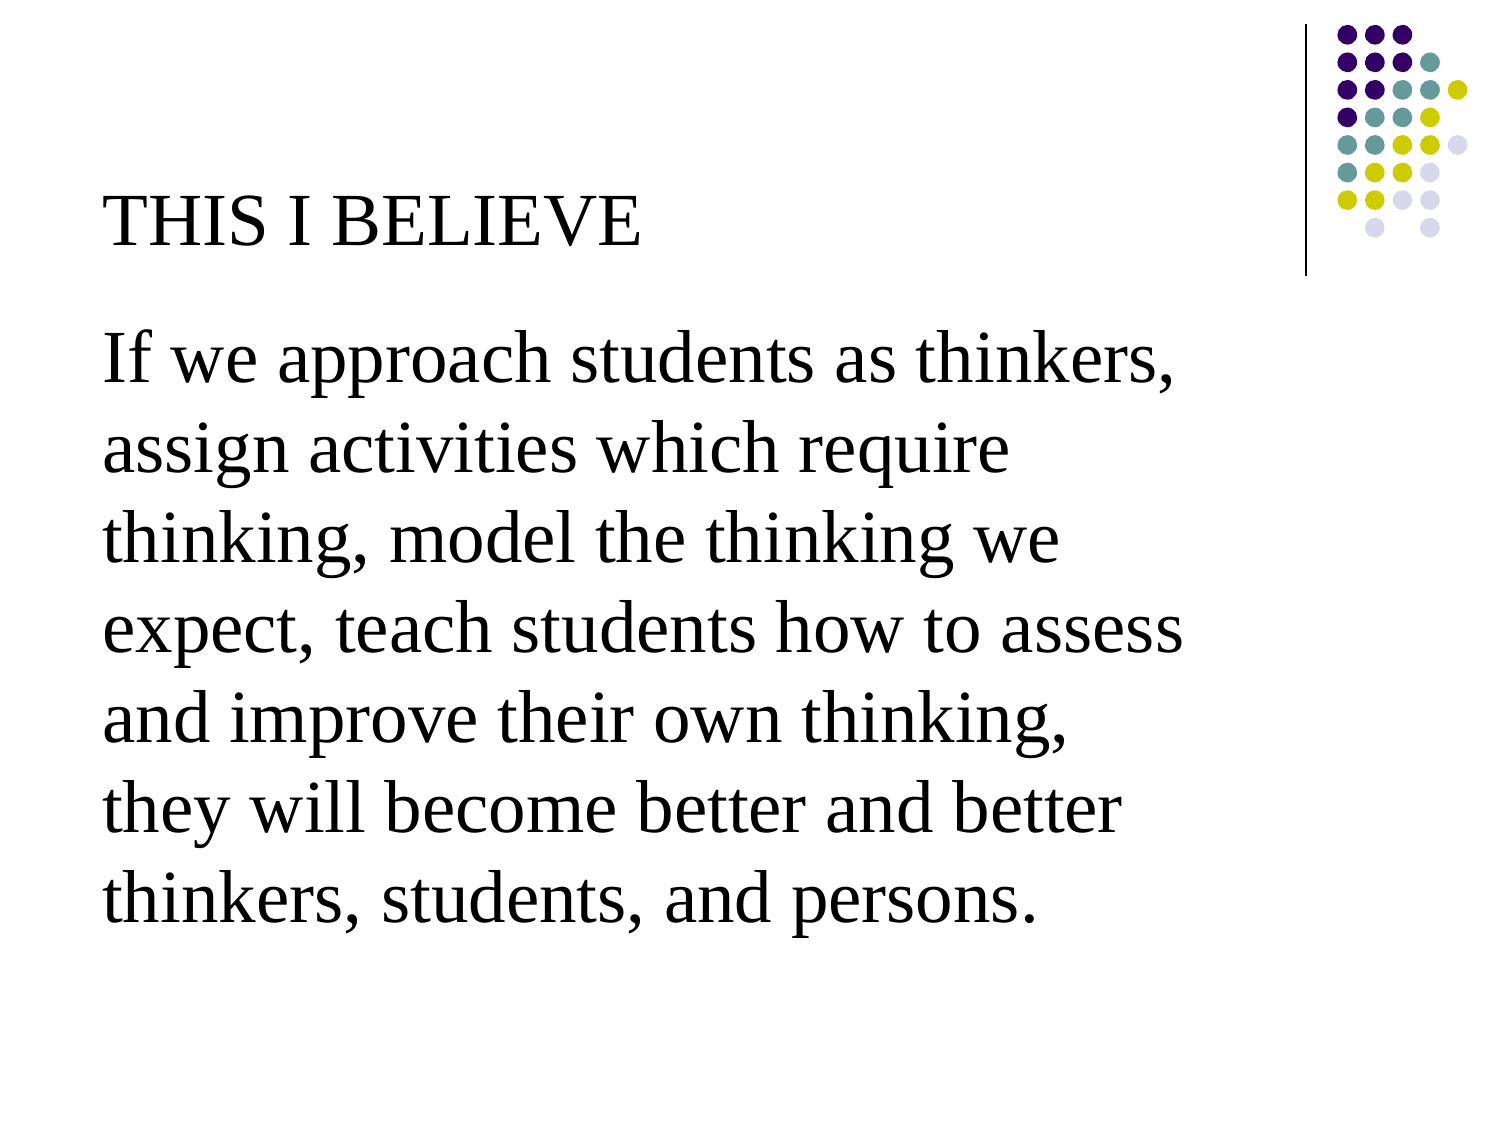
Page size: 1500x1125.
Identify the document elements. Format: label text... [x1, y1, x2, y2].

text_box THIS I BELIEVE If we approach students as thinkers, assign activities which require thinking, model the thinking we expect, teach students how to assess and improve their own thinking, they will become better and better thinkers, students, and persons. [87, 162, 1251, 945]
